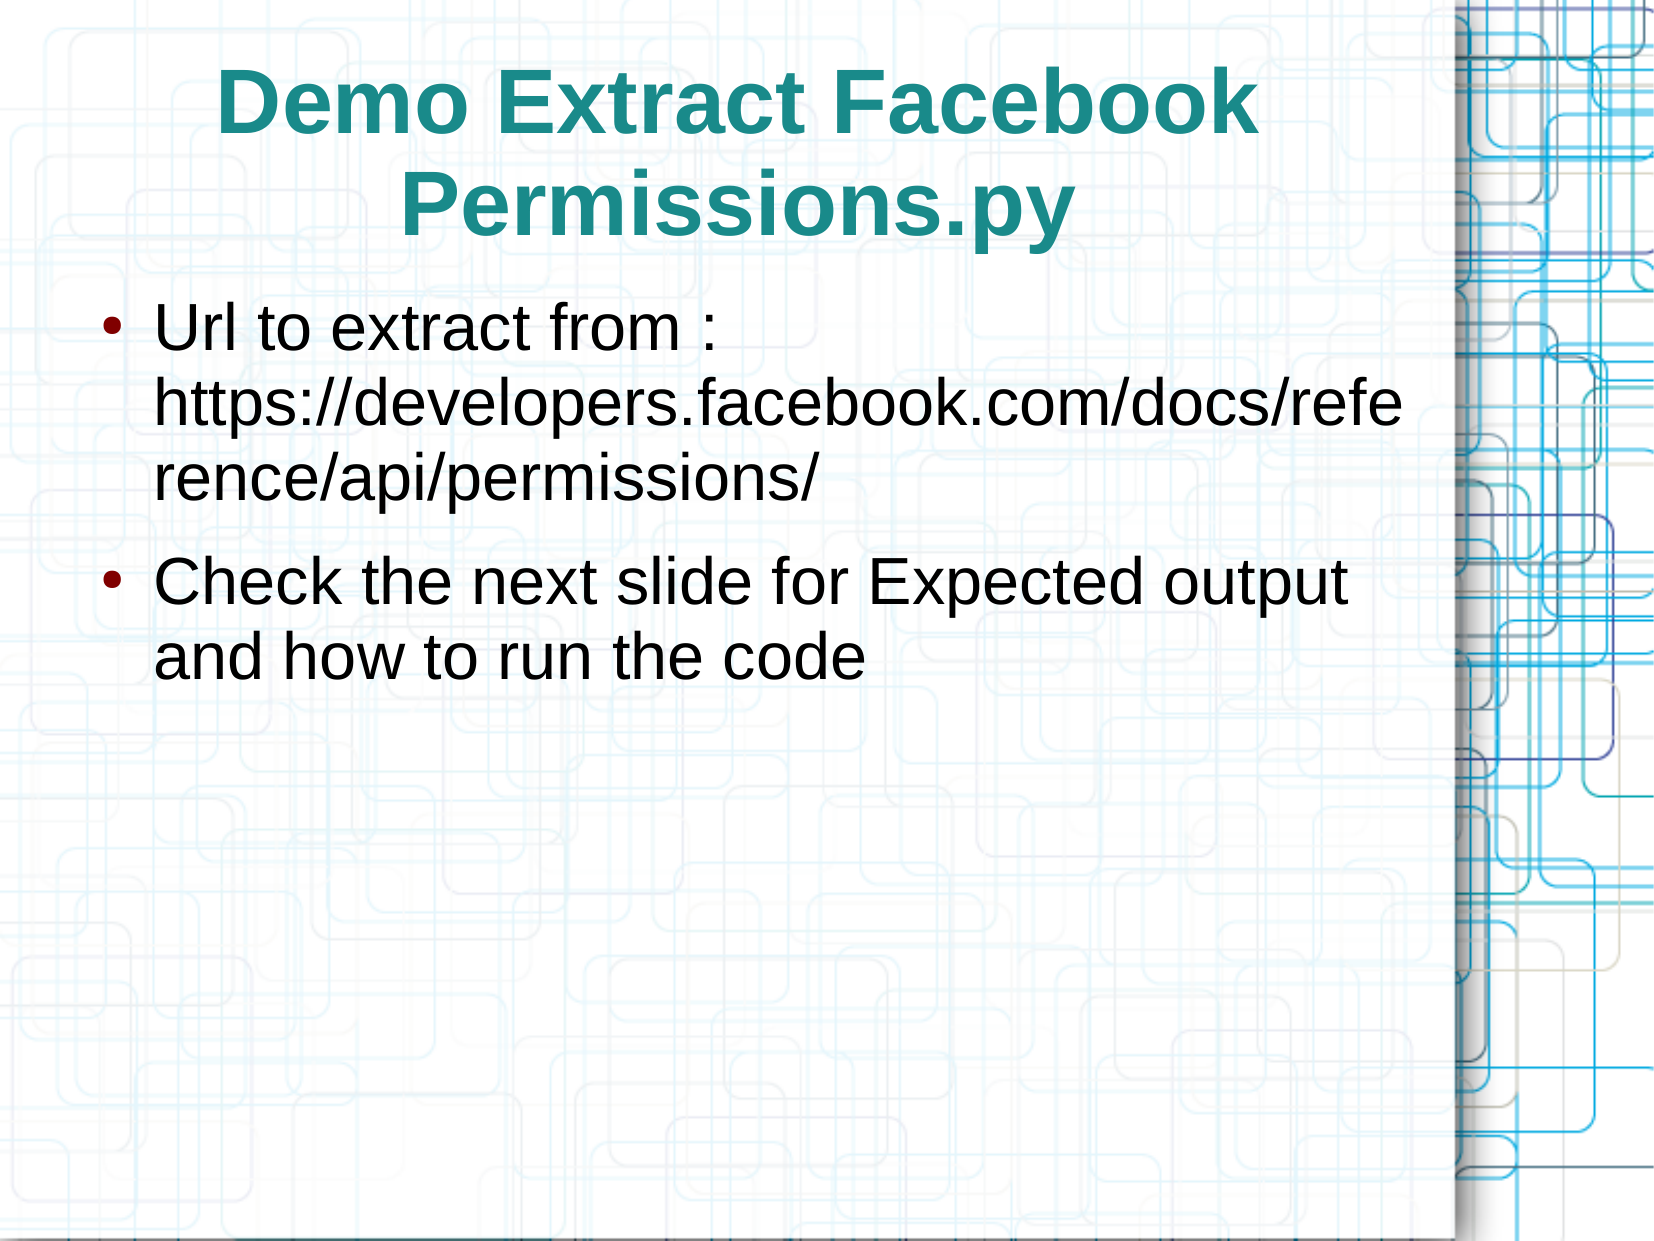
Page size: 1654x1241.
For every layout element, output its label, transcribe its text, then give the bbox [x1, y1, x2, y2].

list Url to extract from : https://developers.facebook.com/docs/reference/api/permissions/ Check the next slide for Expected output and how to run the code [82, 290, 1418, 1241]
picture [0, 0, 1654, 1241]
title Demo Extract Facebook Permissions.py [59, 49, 1418, 257]
